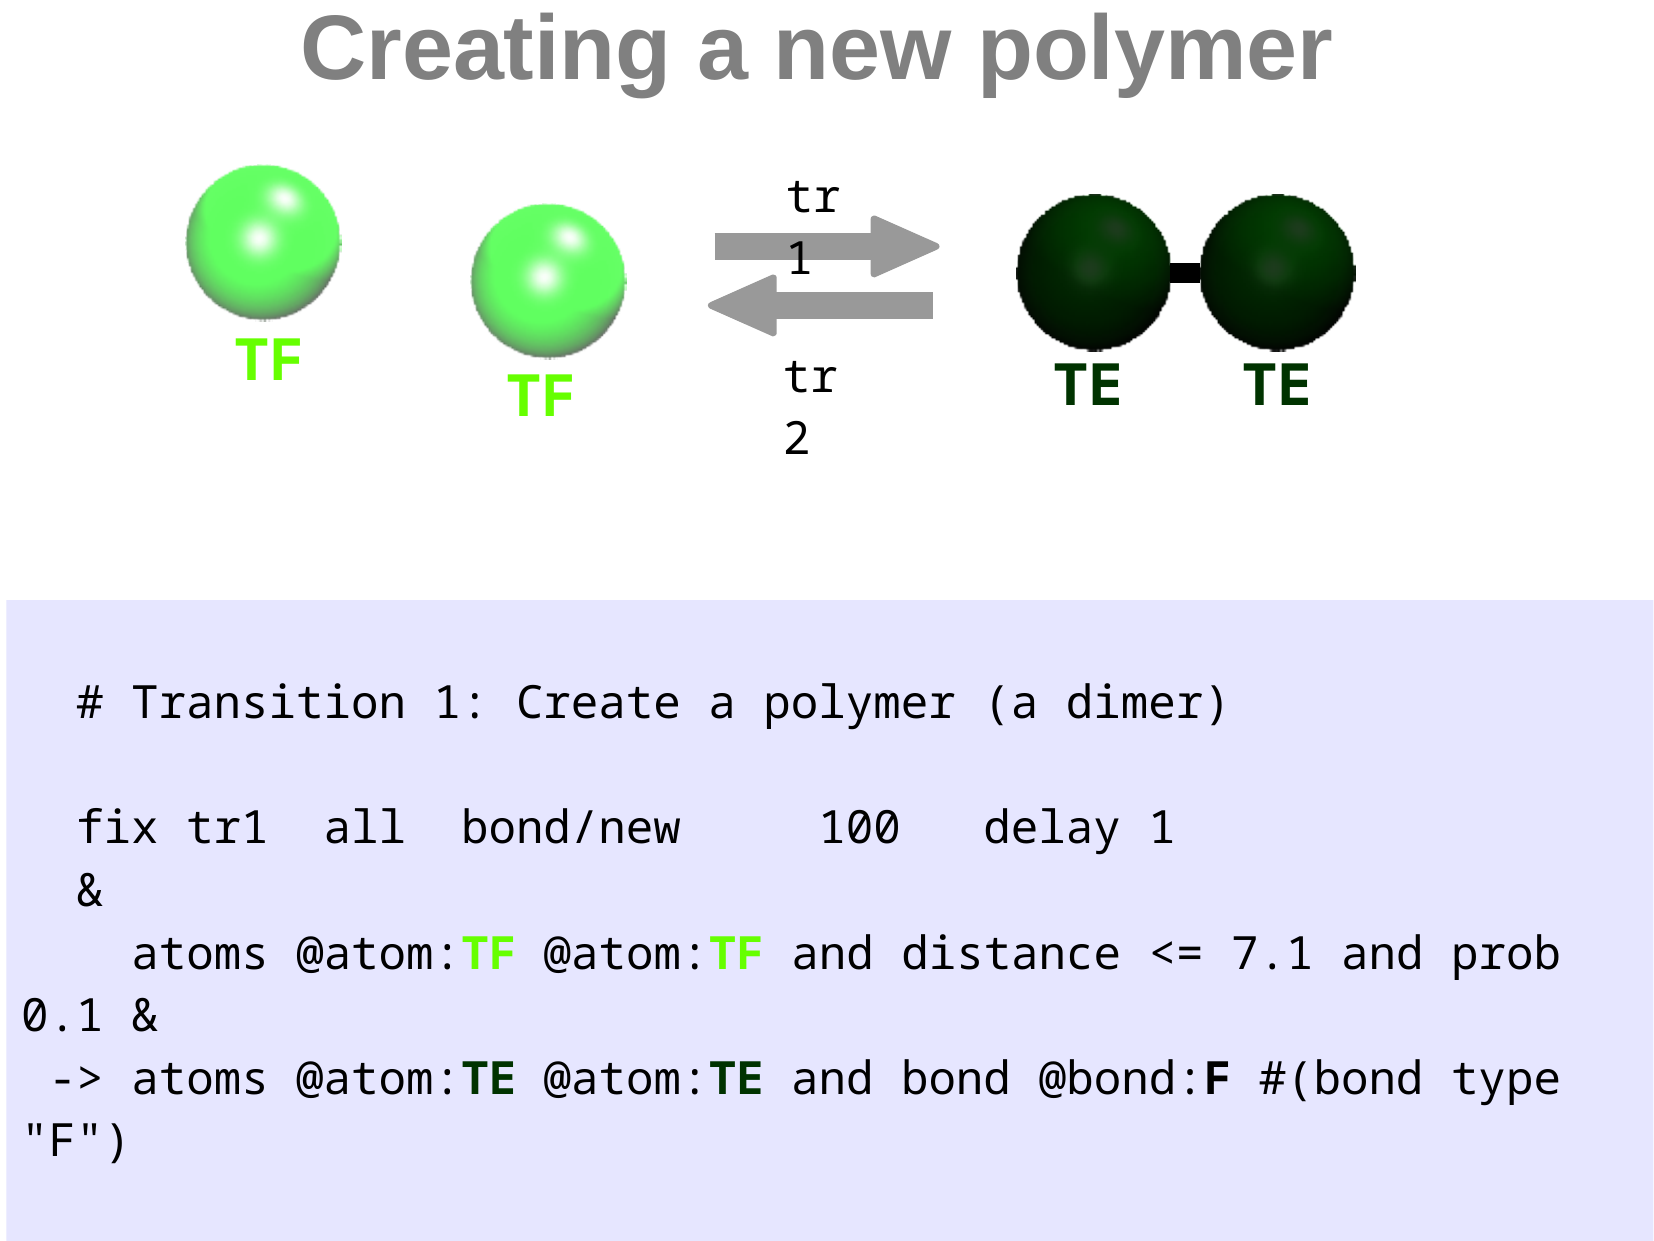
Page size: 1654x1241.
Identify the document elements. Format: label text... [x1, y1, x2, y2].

text_box Creating a new polymer [0, 0, 1635, 140]
text_box TF [165, 311, 376, 385]
text_box TE [1194, 335, 1383, 409]
text_box TF [436, 346, 647, 420]
picture [185, 164, 342, 311]
picture [1199, 194, 1356, 352]
text_box # Transition 1: Create a polymer (a dimer) fix tr1 all bond/new 100 delay 1 & atoms @atom:TF @atom:TF and distance <= 7.1 and prob 0.1 & -> atoms @atom:TE @atom:TE and bond @bond:F #(bond type "F") # Transition 2: Destabilize dimers (only trimers are stable) fix tr2 all bond/change 100 delay 2 & atoms @atom:TE @atom:TE and prob 0.9 & -> atoms @atom:TF @atom:TF and bond BREAK [6, 600, 1654, 1241]
text_box tr2 [768, 335, 867, 397]
picture [470, 203, 627, 361]
text_box tr1 [770, 155, 870, 217]
text_box TE [983, 335, 1194, 409]
picture [1016, 194, 1173, 352]
